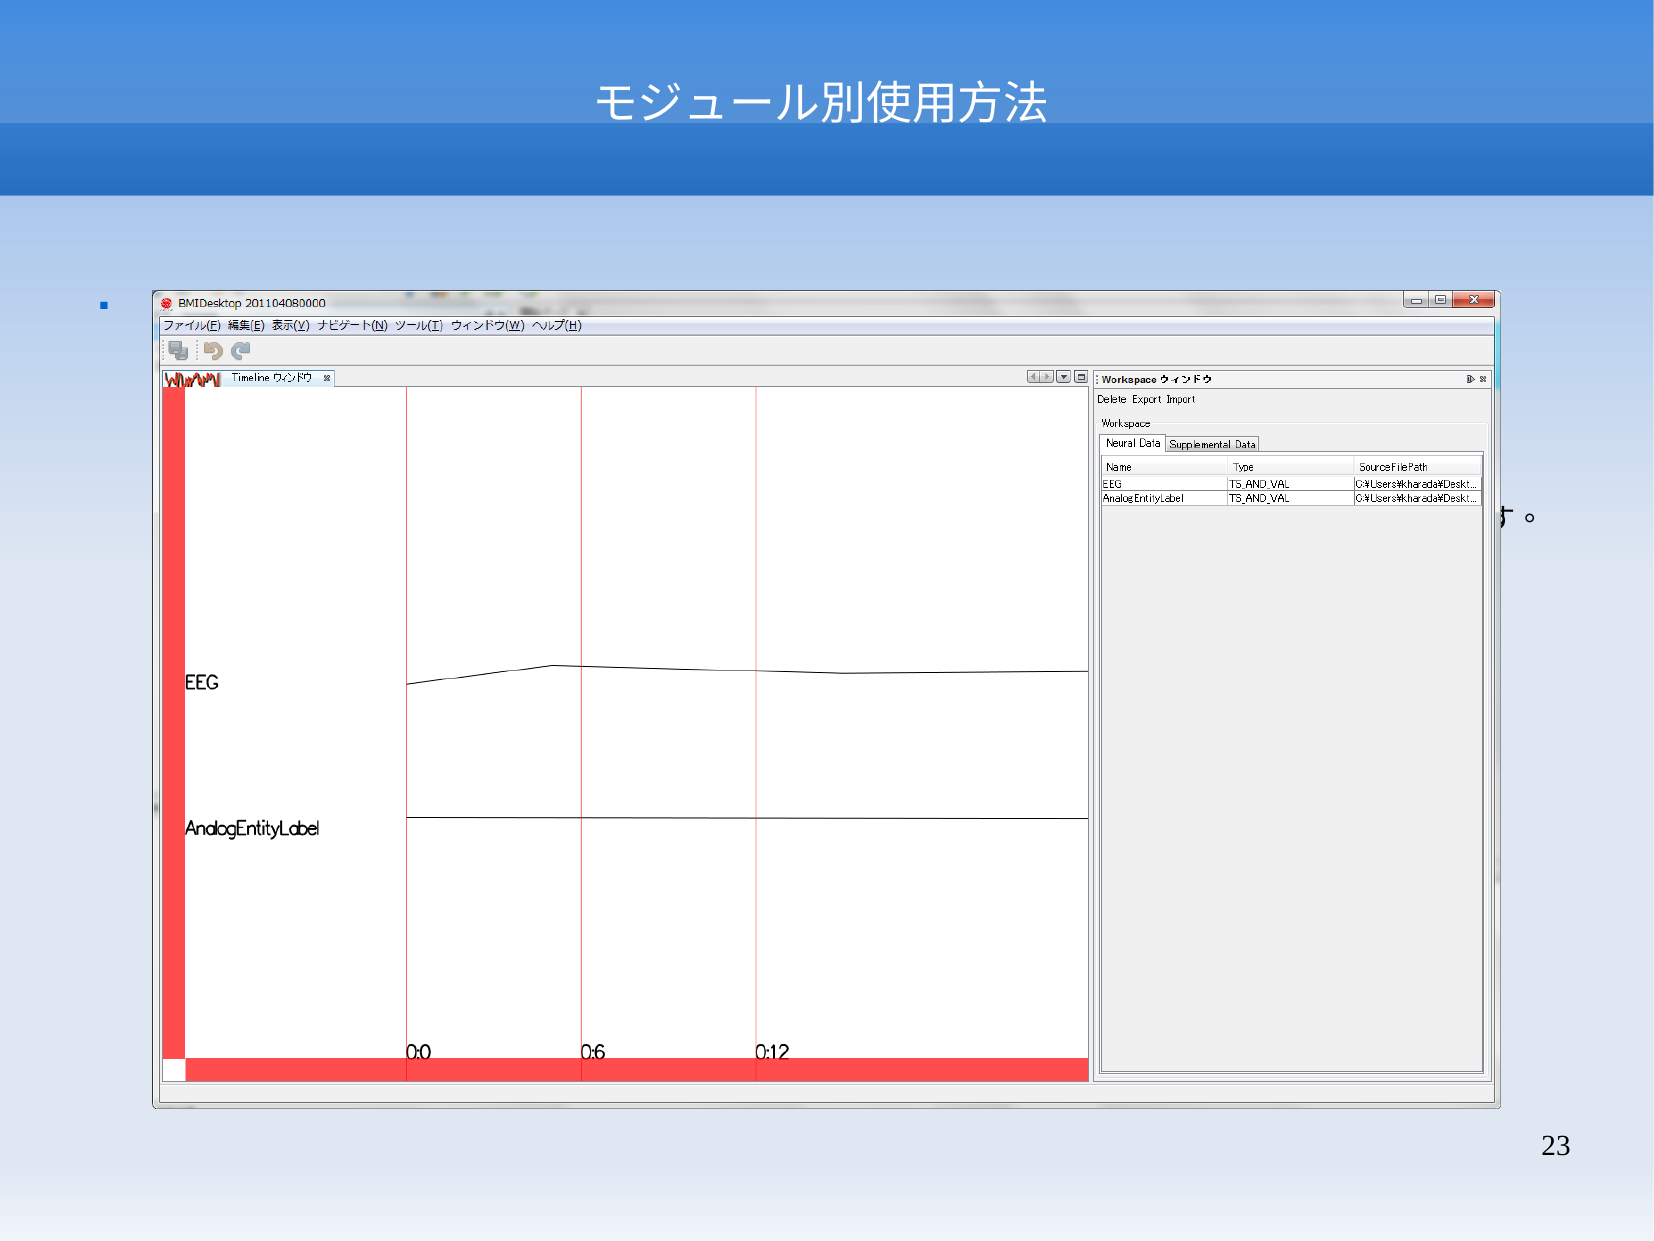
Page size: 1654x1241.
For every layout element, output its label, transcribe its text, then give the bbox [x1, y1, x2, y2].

title モジュール別使用方法 [76, 0, 1565, 208]
picture [0, 0, 1654, 1241]
list timeline WorkspaceにあるChannel形式のデータをグラフで表示します。 WorkspaceにあるChannelを表示するため、事前にChannelを登録してください。 (登録方法はWorkspaceの項目を参照願います) WorkspaceにChannelを登録すると、Analog型のChannelのデータがグラフにプロットされます。 [82, 290, 417, 1109]
